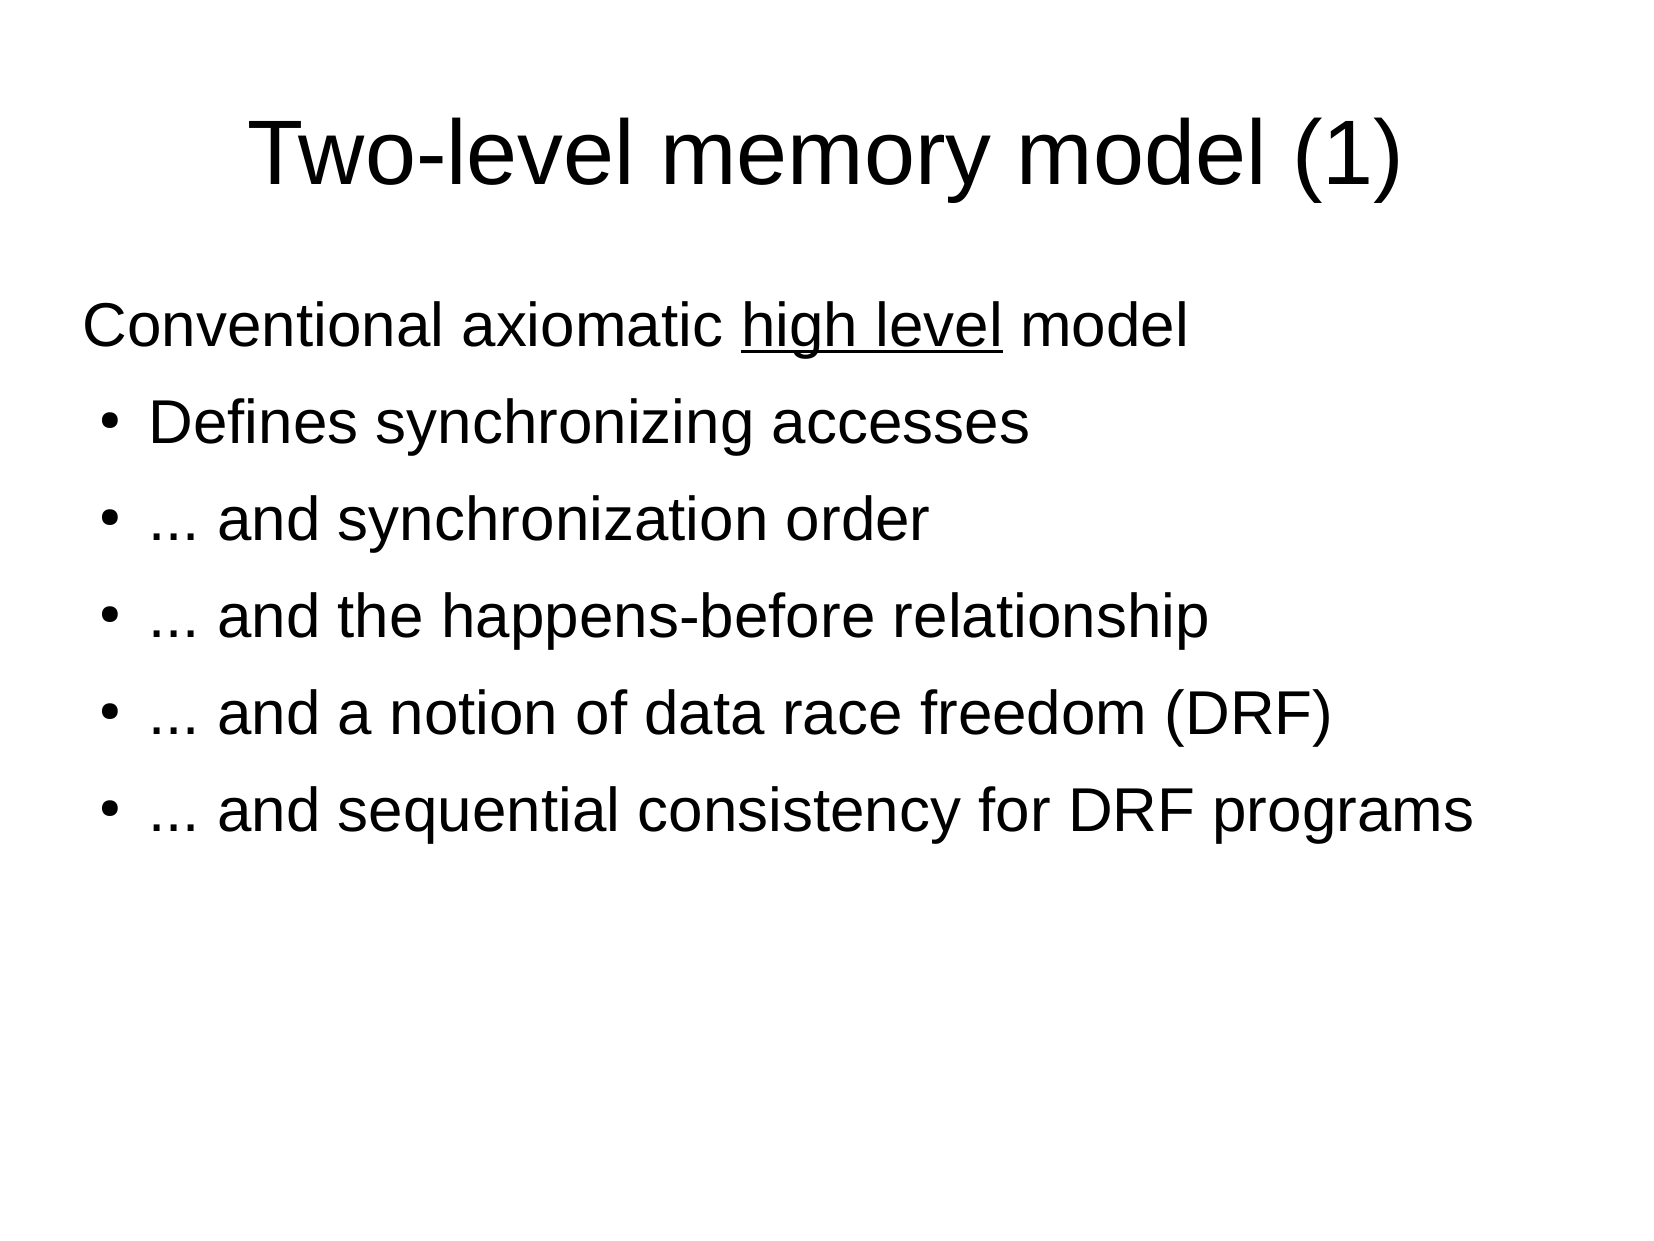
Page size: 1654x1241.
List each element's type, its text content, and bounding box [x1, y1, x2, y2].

title Two-level memory model (1) [82, 49, 1571, 257]
list Conventional axiomatic high level model Defines synchronizing accesses ... and synchronization order ... and the happens-before relationship ... and a notion of data race freedom (DRF) ... and sequential consistency for DRF programs [82, 290, 1571, 856]
